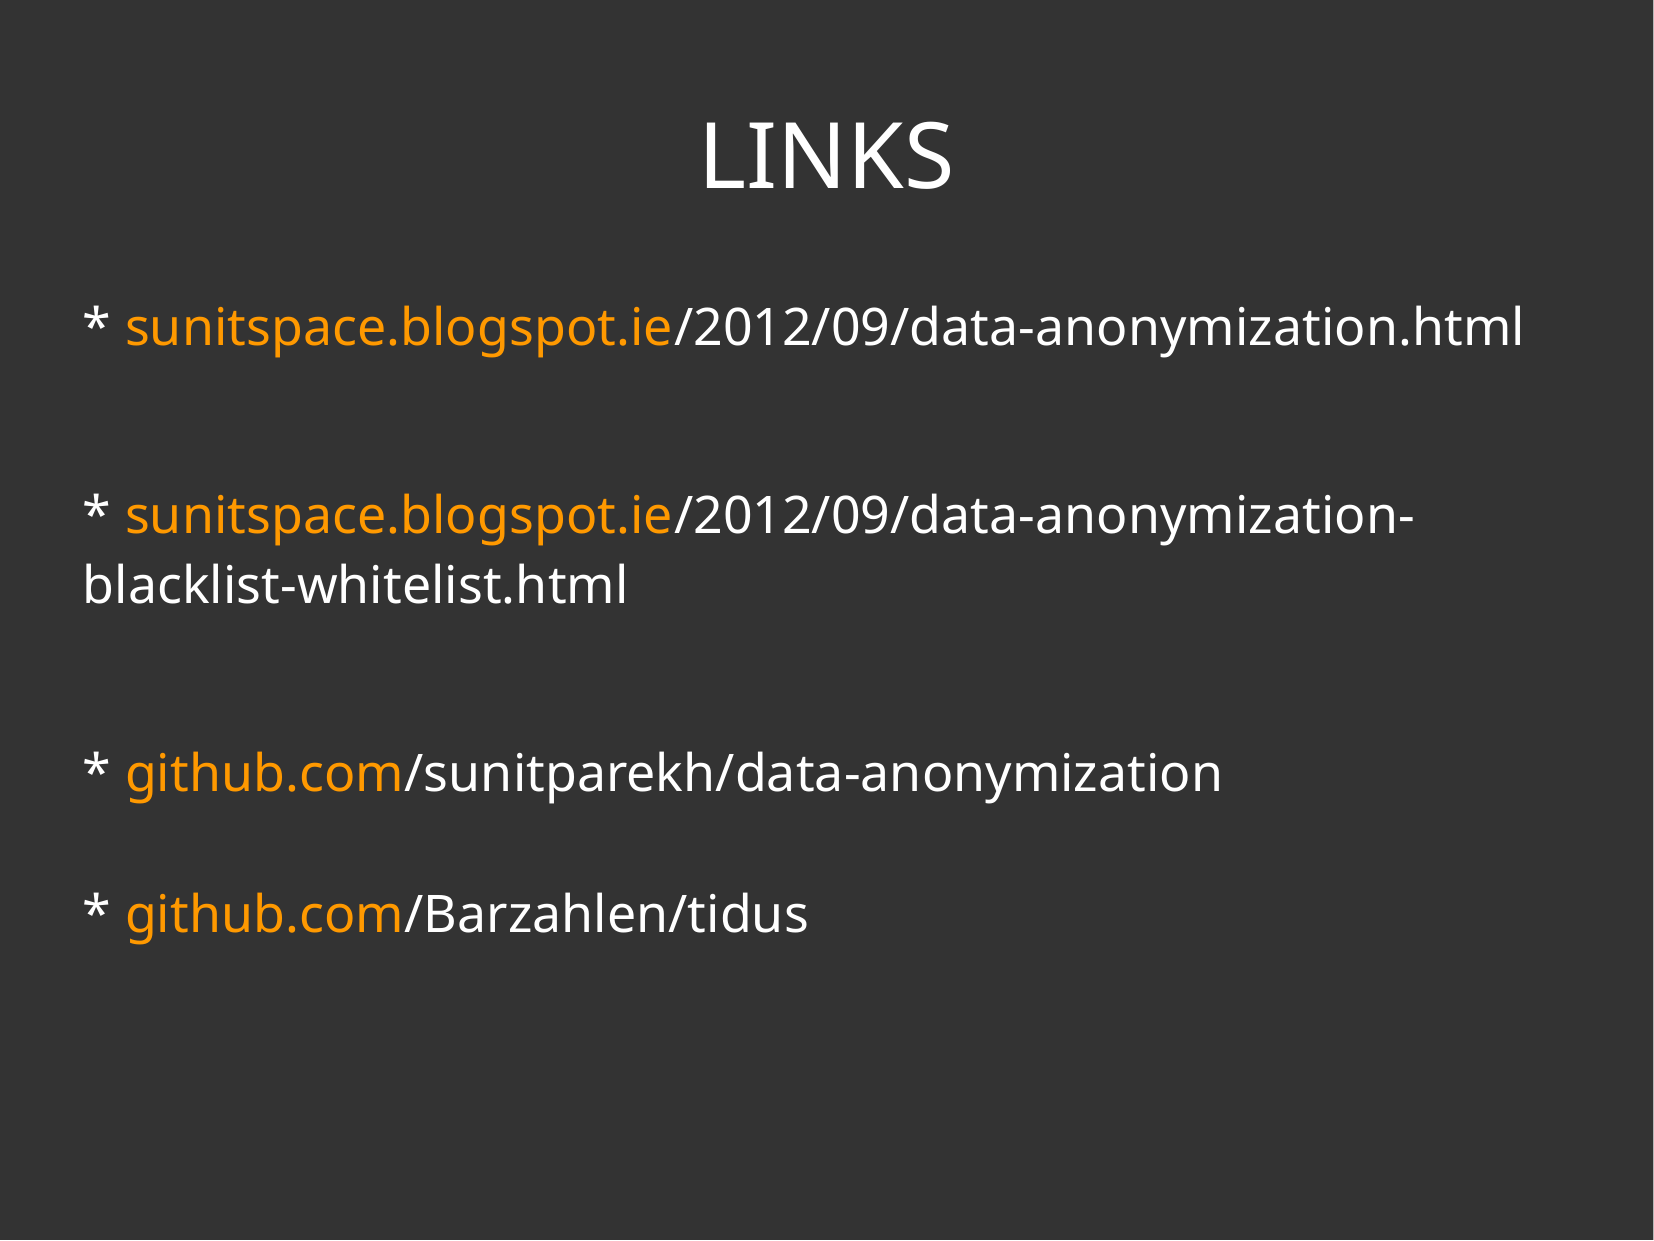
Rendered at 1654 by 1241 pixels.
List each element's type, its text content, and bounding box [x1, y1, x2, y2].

list * sunitspace.blogspot.ie/2012/09/data-anonymization.html * sunitspace.blogspot.ie/2012/09/data-anonymization-blacklist-whitelist.html * github.com/sunitparekh/data-anonymization * github.com/Barzahlen/tidus [82, 290, 1571, 1010]
title LINKS [82, 49, 1571, 257]
